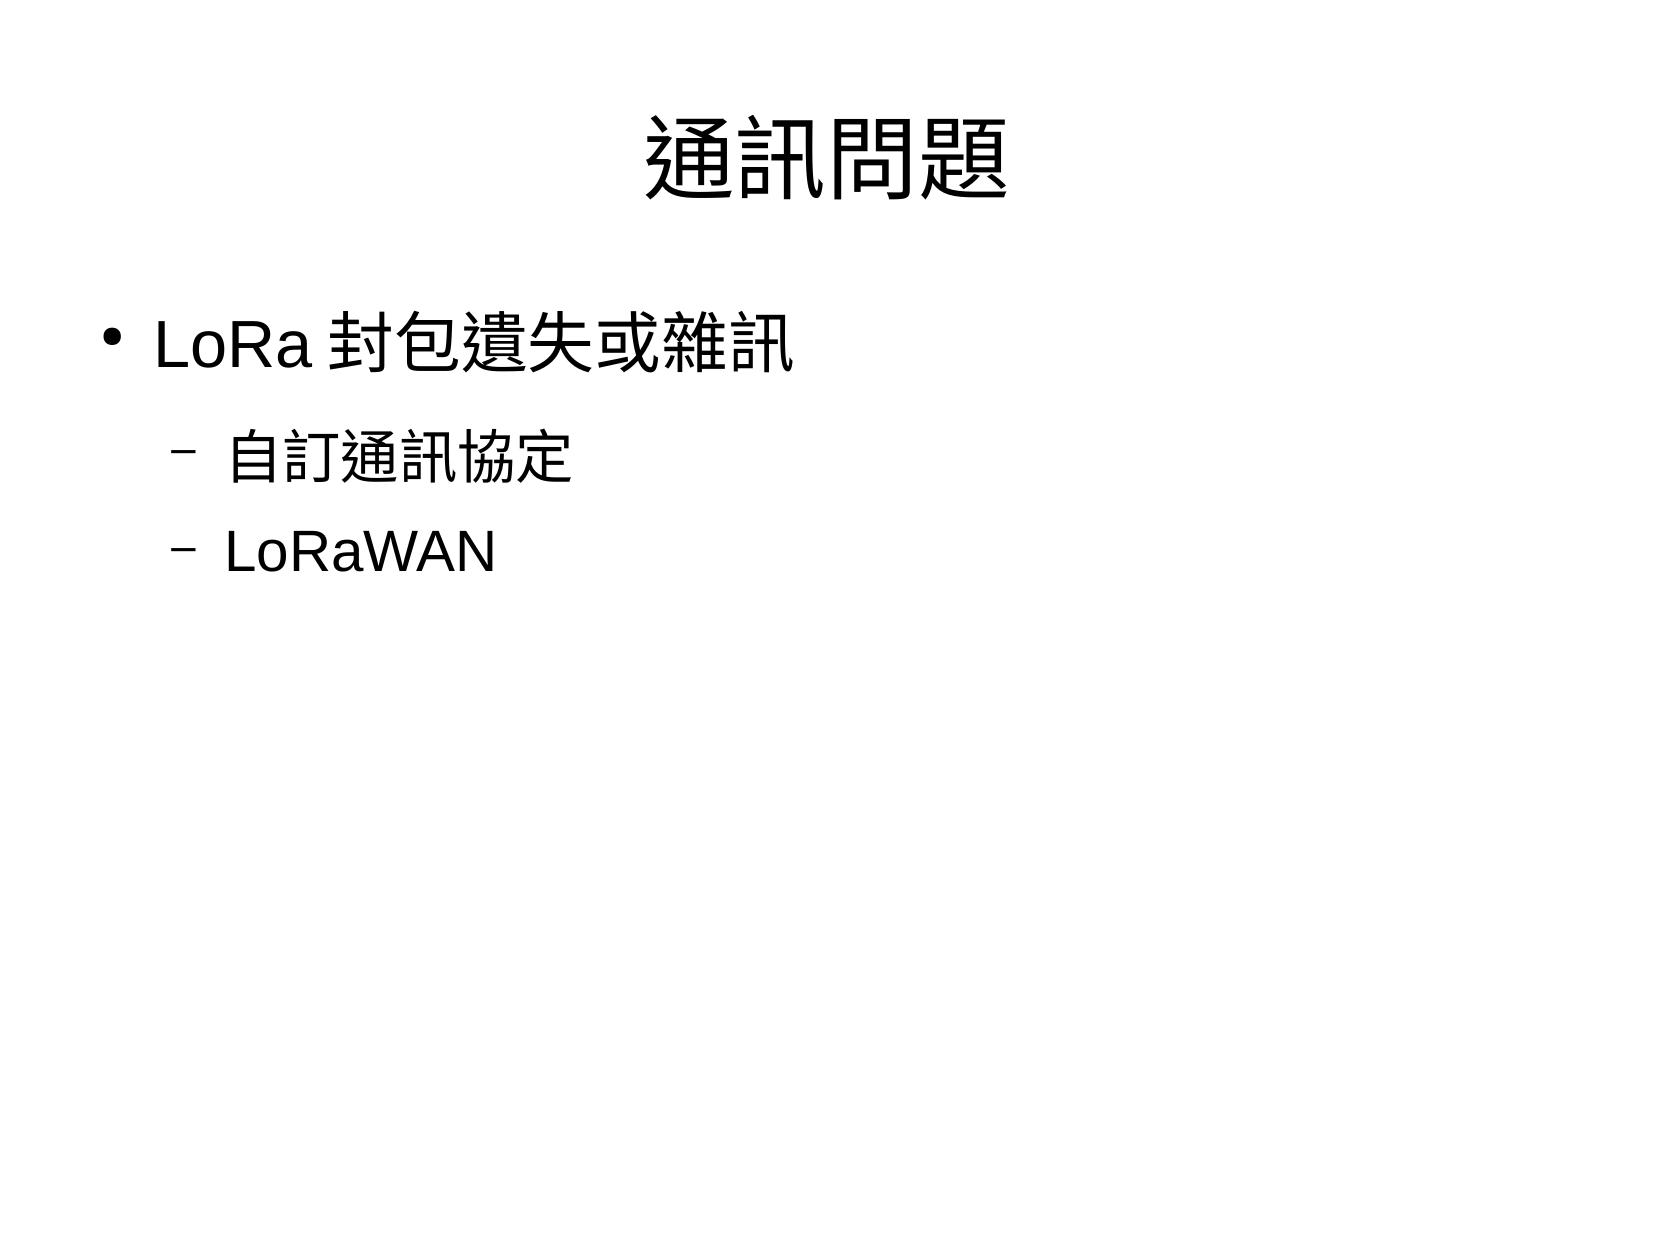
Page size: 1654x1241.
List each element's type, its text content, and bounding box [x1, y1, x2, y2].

title 通訊問題 [82, 49, 1571, 257]
list LoRa封包遺失或雜訊 自訂通訊協定 LoRaWAN [82, 290, 1571, 1010]
